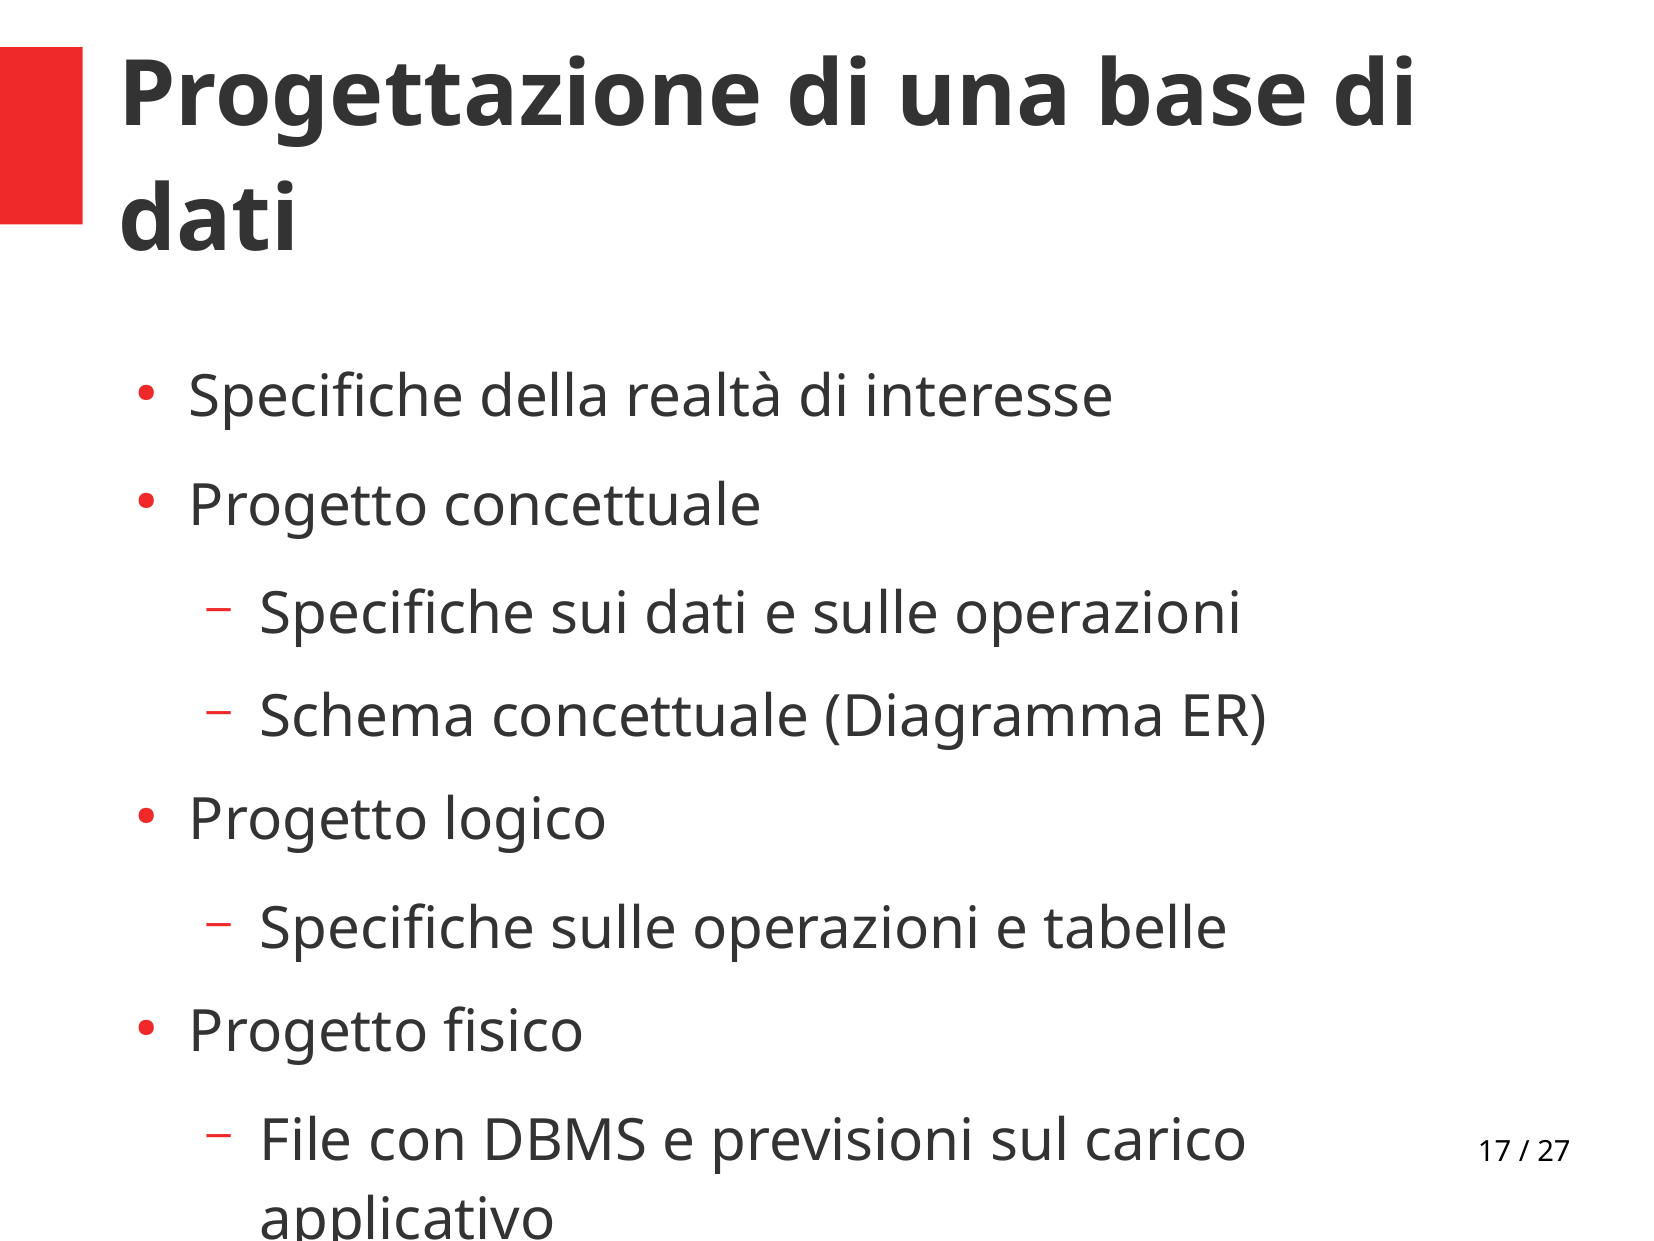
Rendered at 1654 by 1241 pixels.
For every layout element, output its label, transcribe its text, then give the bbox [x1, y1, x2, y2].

list Specifiche della realtà di interesse Progetto concettuale Specifiche sui dati e sulle operazioni Schema concettuale (Diagramma ER) Progetto logico Specifiche sulle operazioni e tabelle Progetto fisico File con DBMS e previsioni sul carico applicativo [118, 354, 1536, 1074]
title Progettazione di una base di dati [118, 45, 1571, 260]
